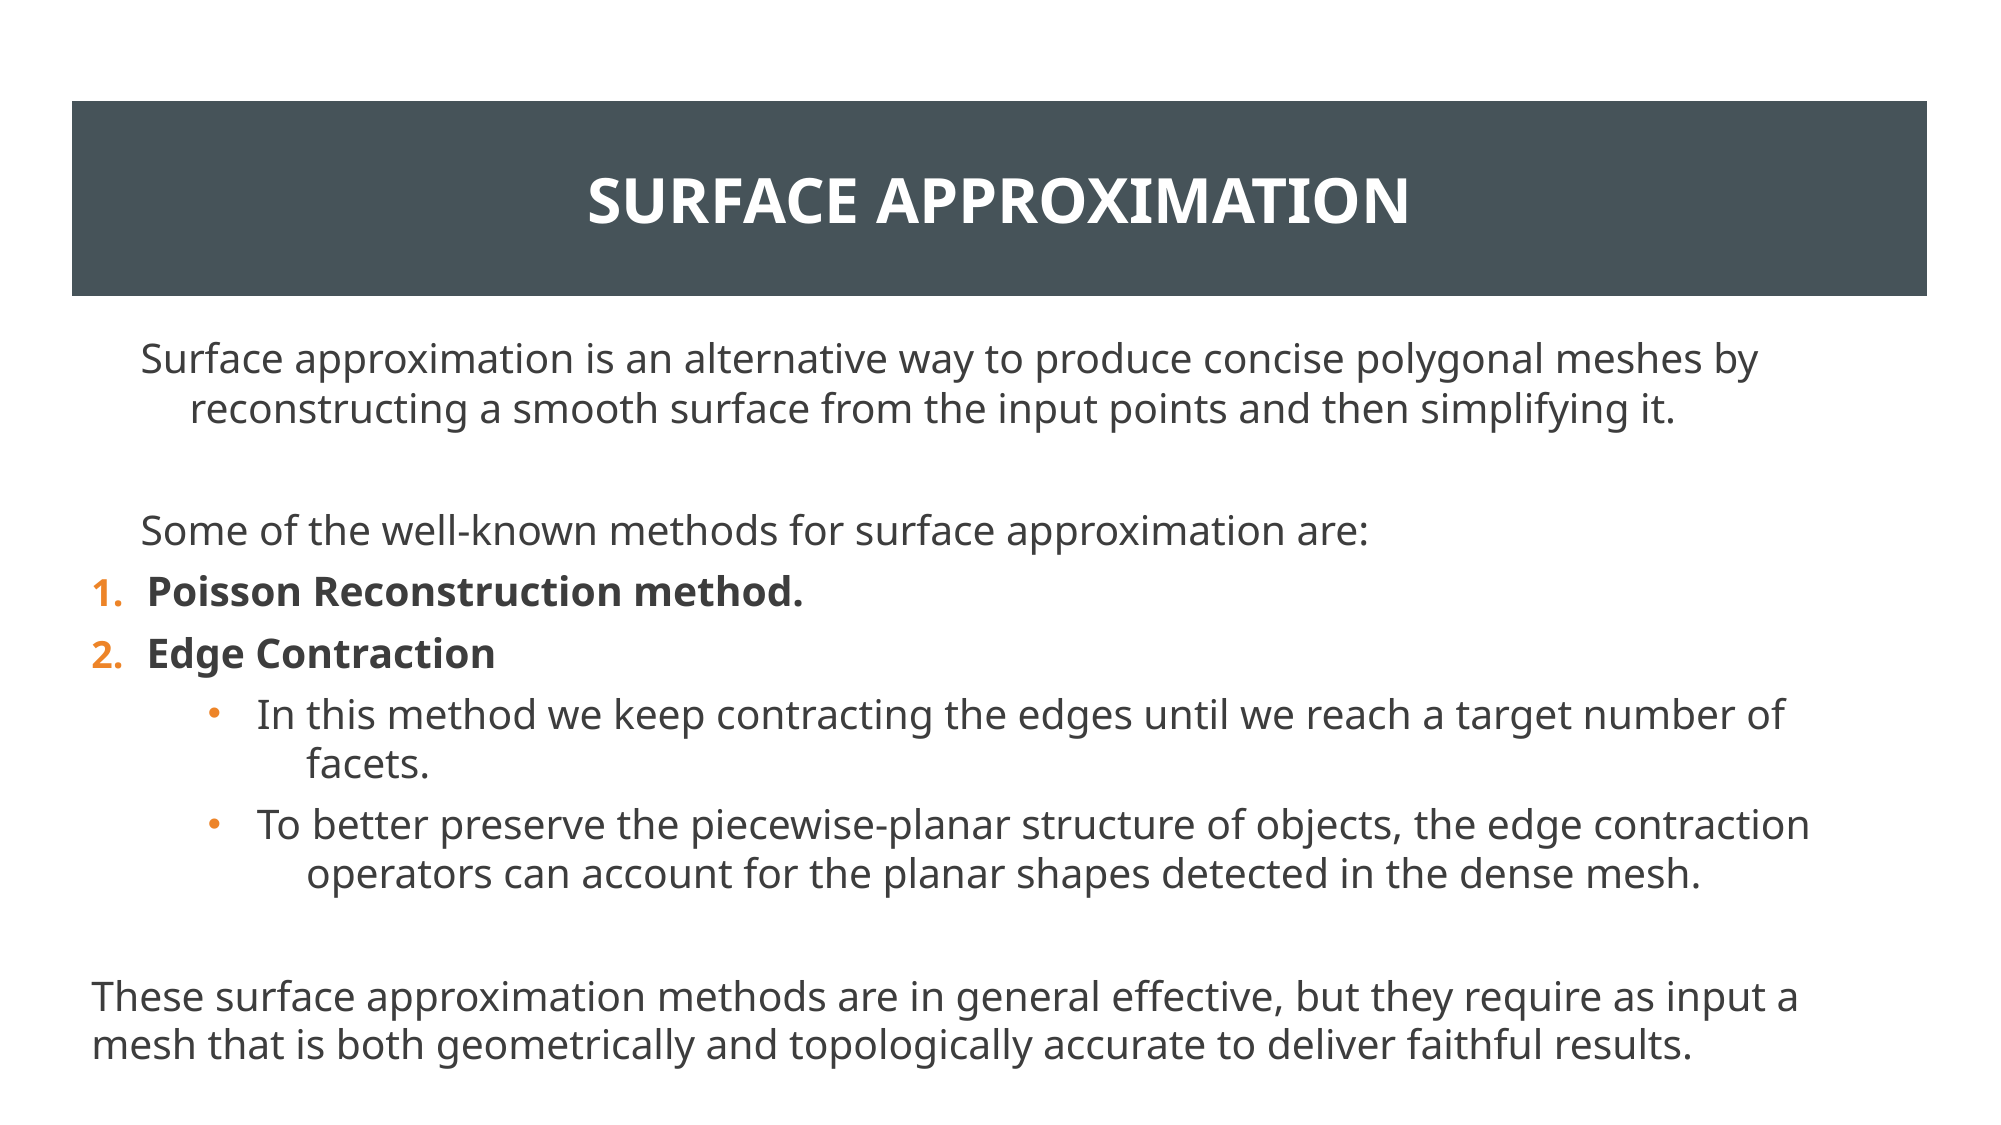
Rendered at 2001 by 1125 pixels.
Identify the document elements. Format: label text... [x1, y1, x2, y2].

list Surface approximation is an alternative way to produce concise polygonal meshes by reconstructing a smooth surface from the input points and then simplifying it. Some of the well-known methods for surface approximation are: Poisson Reconstruction method. Edge Contraction In this method we keep contracting the edges until we reach a target number of facets. To better preserve the piecewise-planar structure of objects, the edge contraction operators can account for the planar shapes detected in the dense mesh. These surface approximation methods are in general effective, but they require as input a mesh that is both geometrically and topologically accurate to deliver faithful results. [76, 324, 1922, 1077]
title Surface Approximation [95, 115, 1905, 282]
